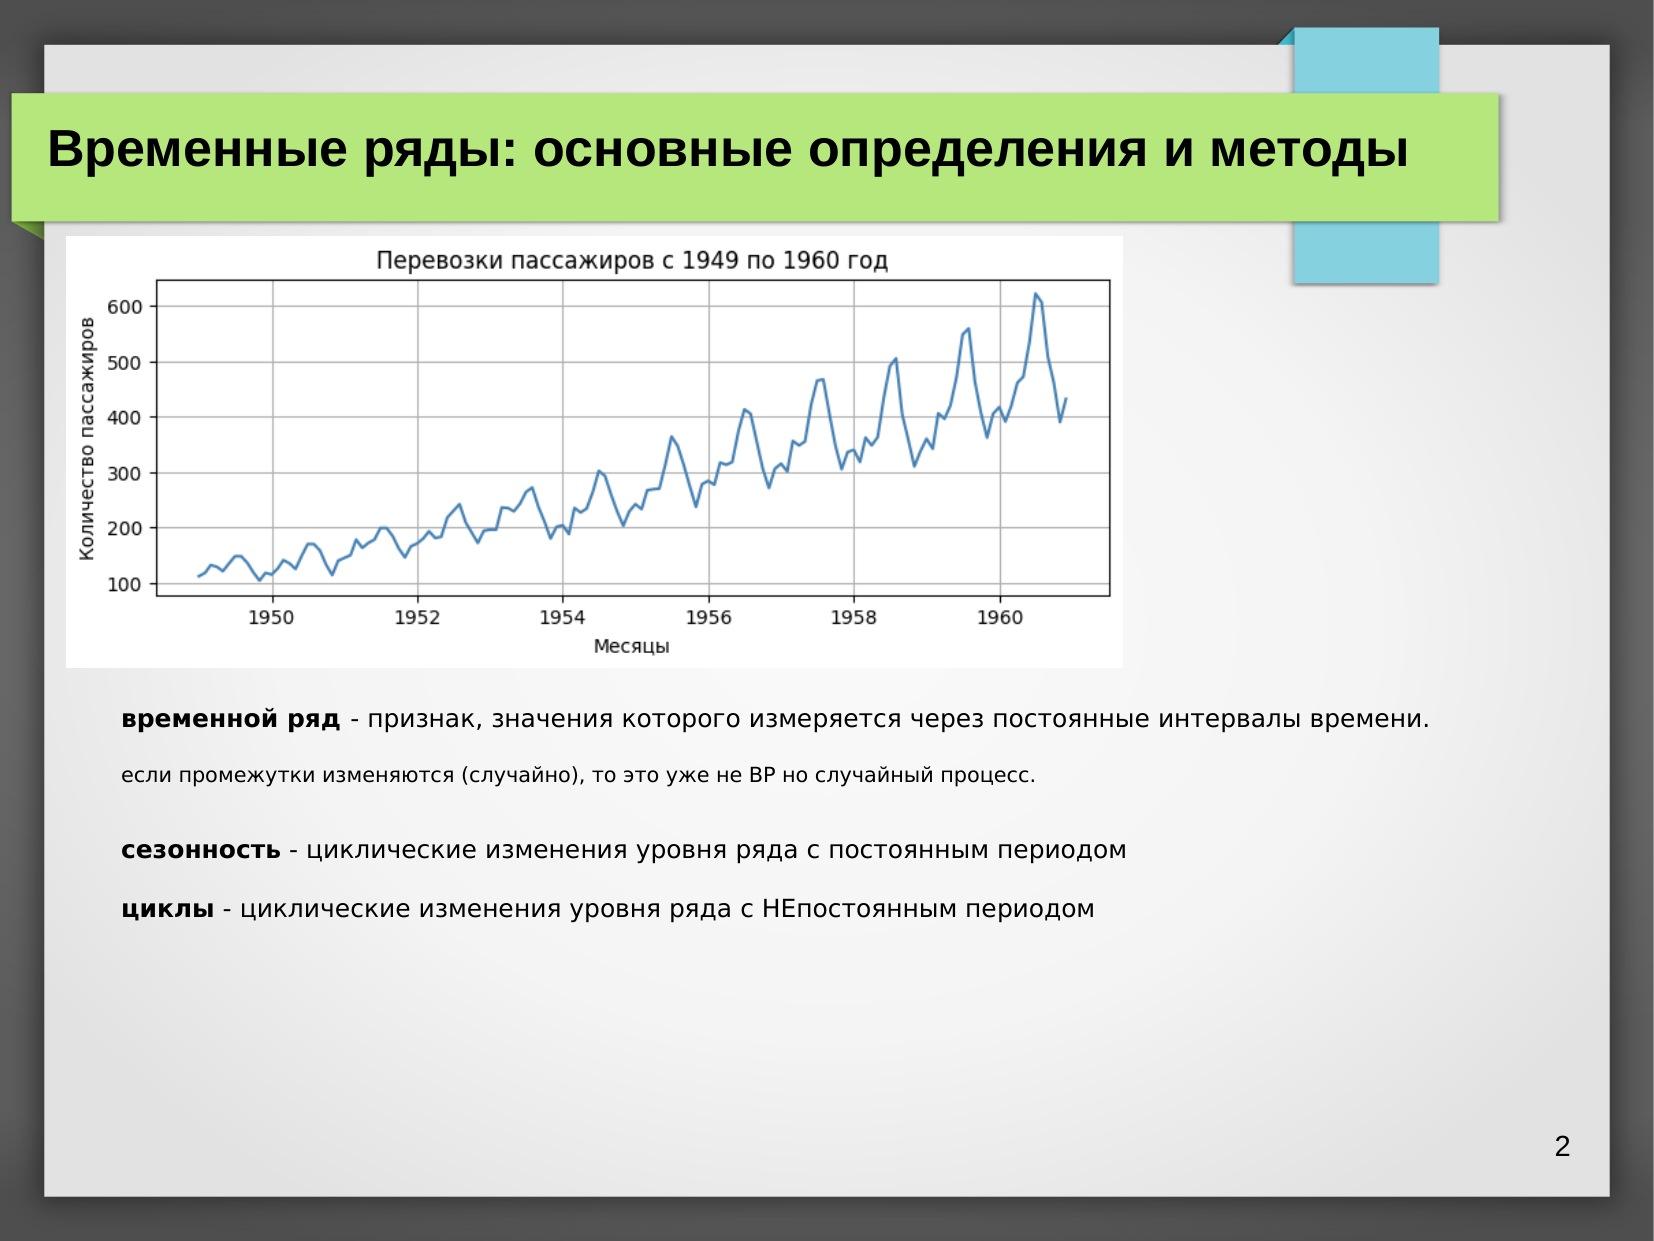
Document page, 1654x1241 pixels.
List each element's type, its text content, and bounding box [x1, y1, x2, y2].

title Временные ряды: основные определения и методы [47, 96, 1430, 201]
text_box временной ряд - признак, значения которого измеряется через постоянные интервалы времени. если промежутки изменяются (случайно), то это уже не ВР но случайный процесс. сезонность - циклические изменения уровня ряда с постоянным периодом циклы - циклические изменения уровня ряда с НЕпостоянным периодом [106, 696, 1536, 931]
picture [0, 0, 1654, 1241]
